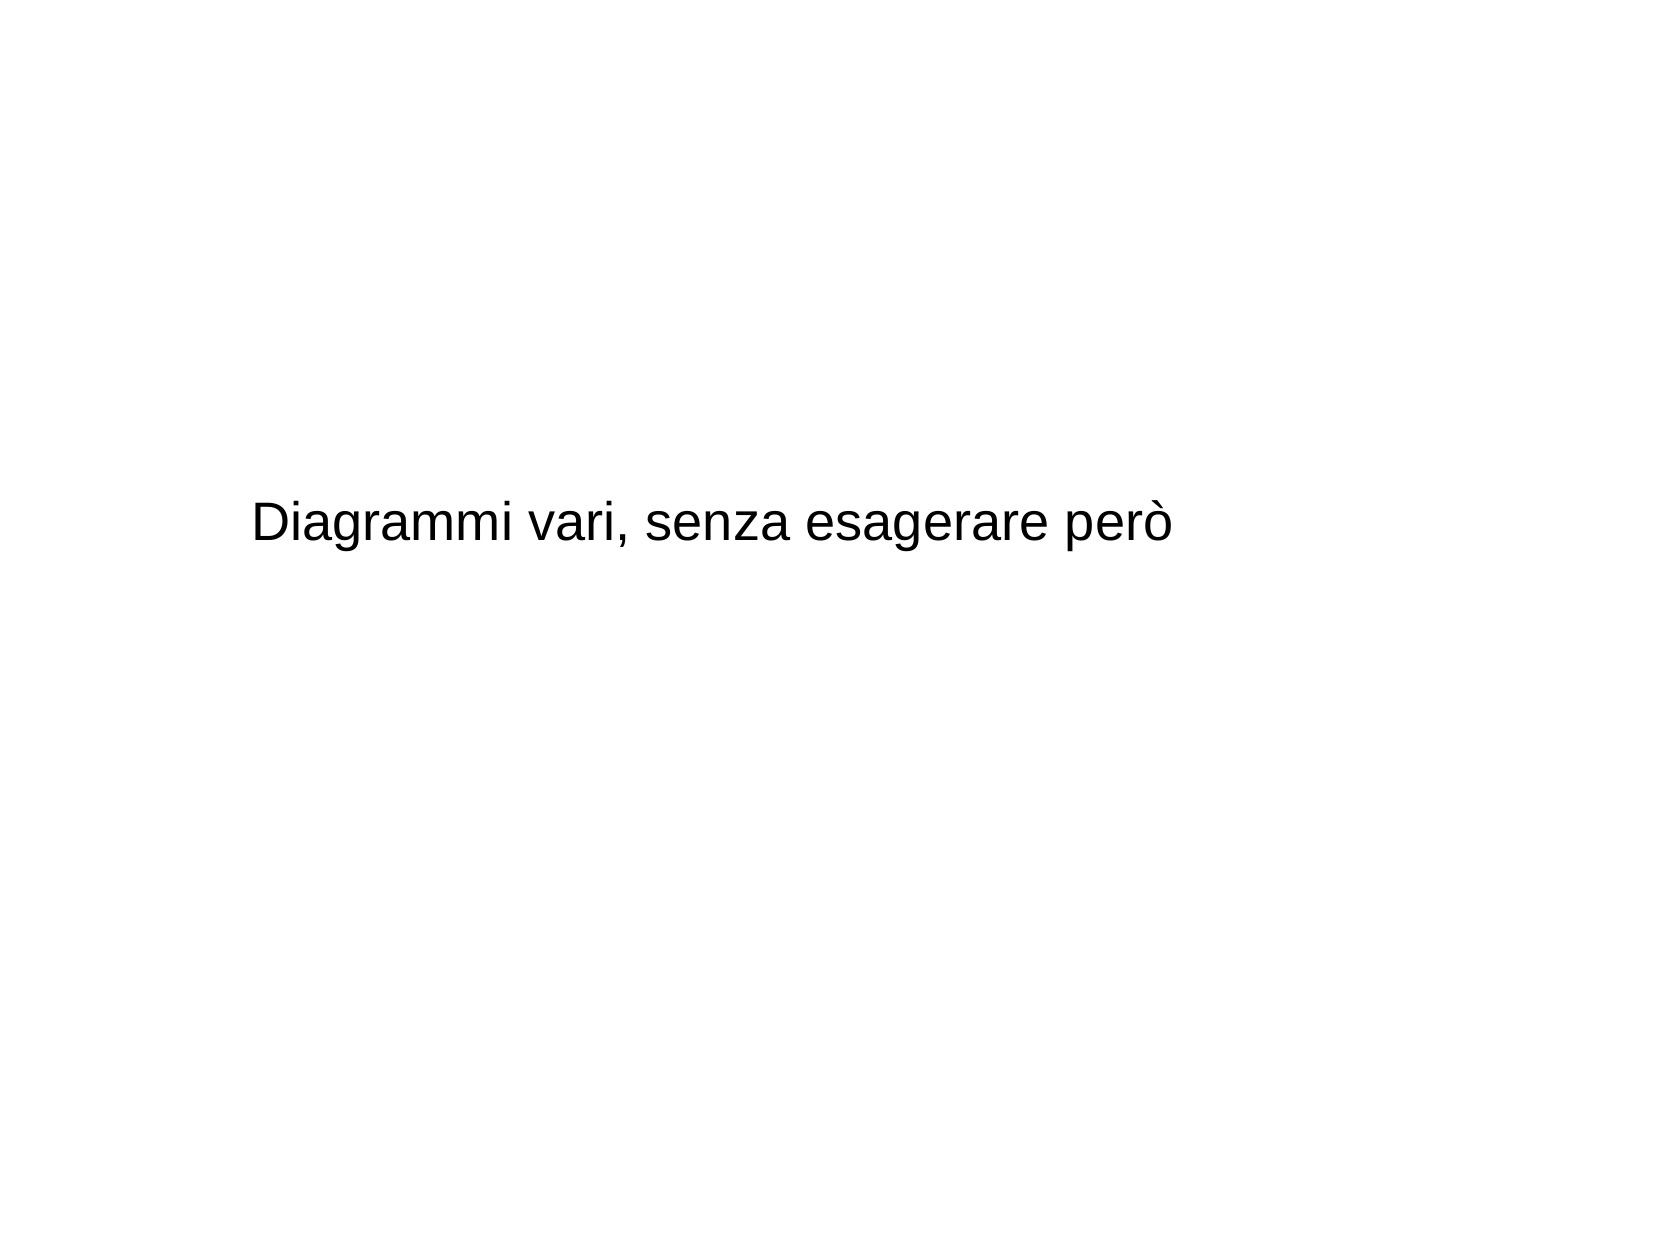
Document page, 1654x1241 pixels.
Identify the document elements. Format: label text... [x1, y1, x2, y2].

text_box Diagrammi vari, senza esagerare però [236, 484, 1453, 560]
